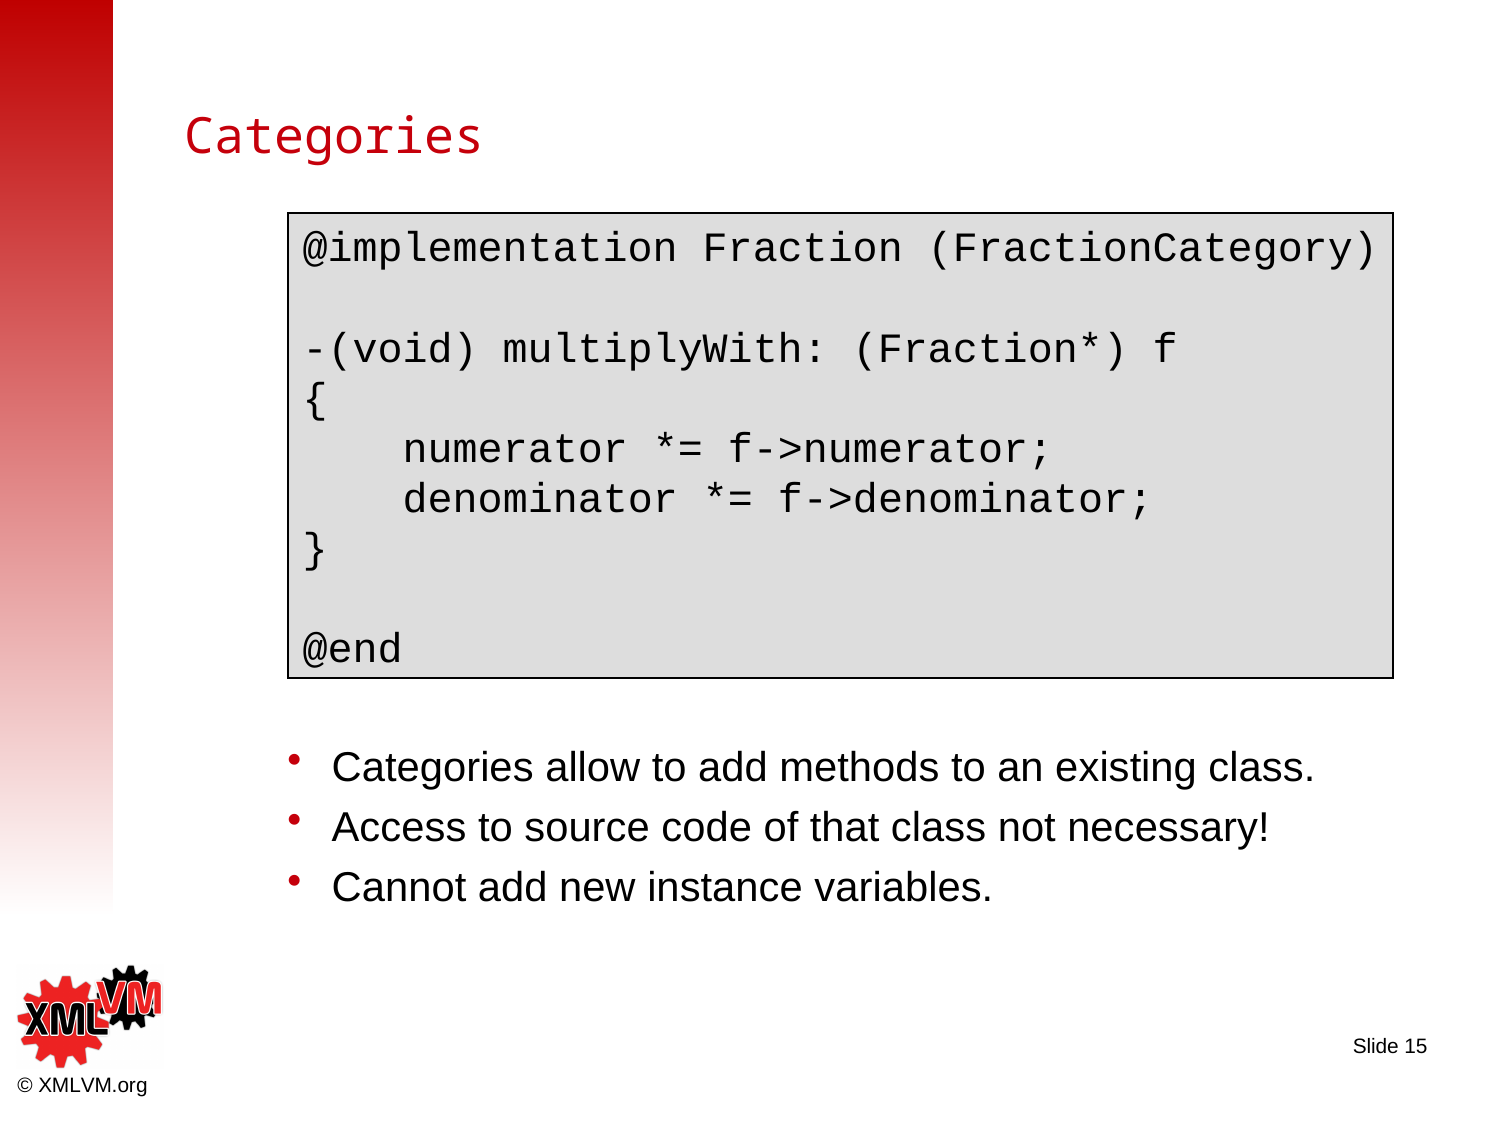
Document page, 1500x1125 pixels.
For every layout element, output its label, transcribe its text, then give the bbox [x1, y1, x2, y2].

title Categories [170, 67, 1447, 207]
text_box @implementation Fraction (FractionCategory) -(void) multiplyWith: (Fraction*) f { numerator *= f->numerator; denominator *= f->denominator; } @end [287, 212, 1393, 679]
list Categories allow to add methods to an existing class. Access to source code of that class not necessary! Cannot add new instance variables. [287, 739, 1379, 945]
picture [16, 964, 164, 1069]
